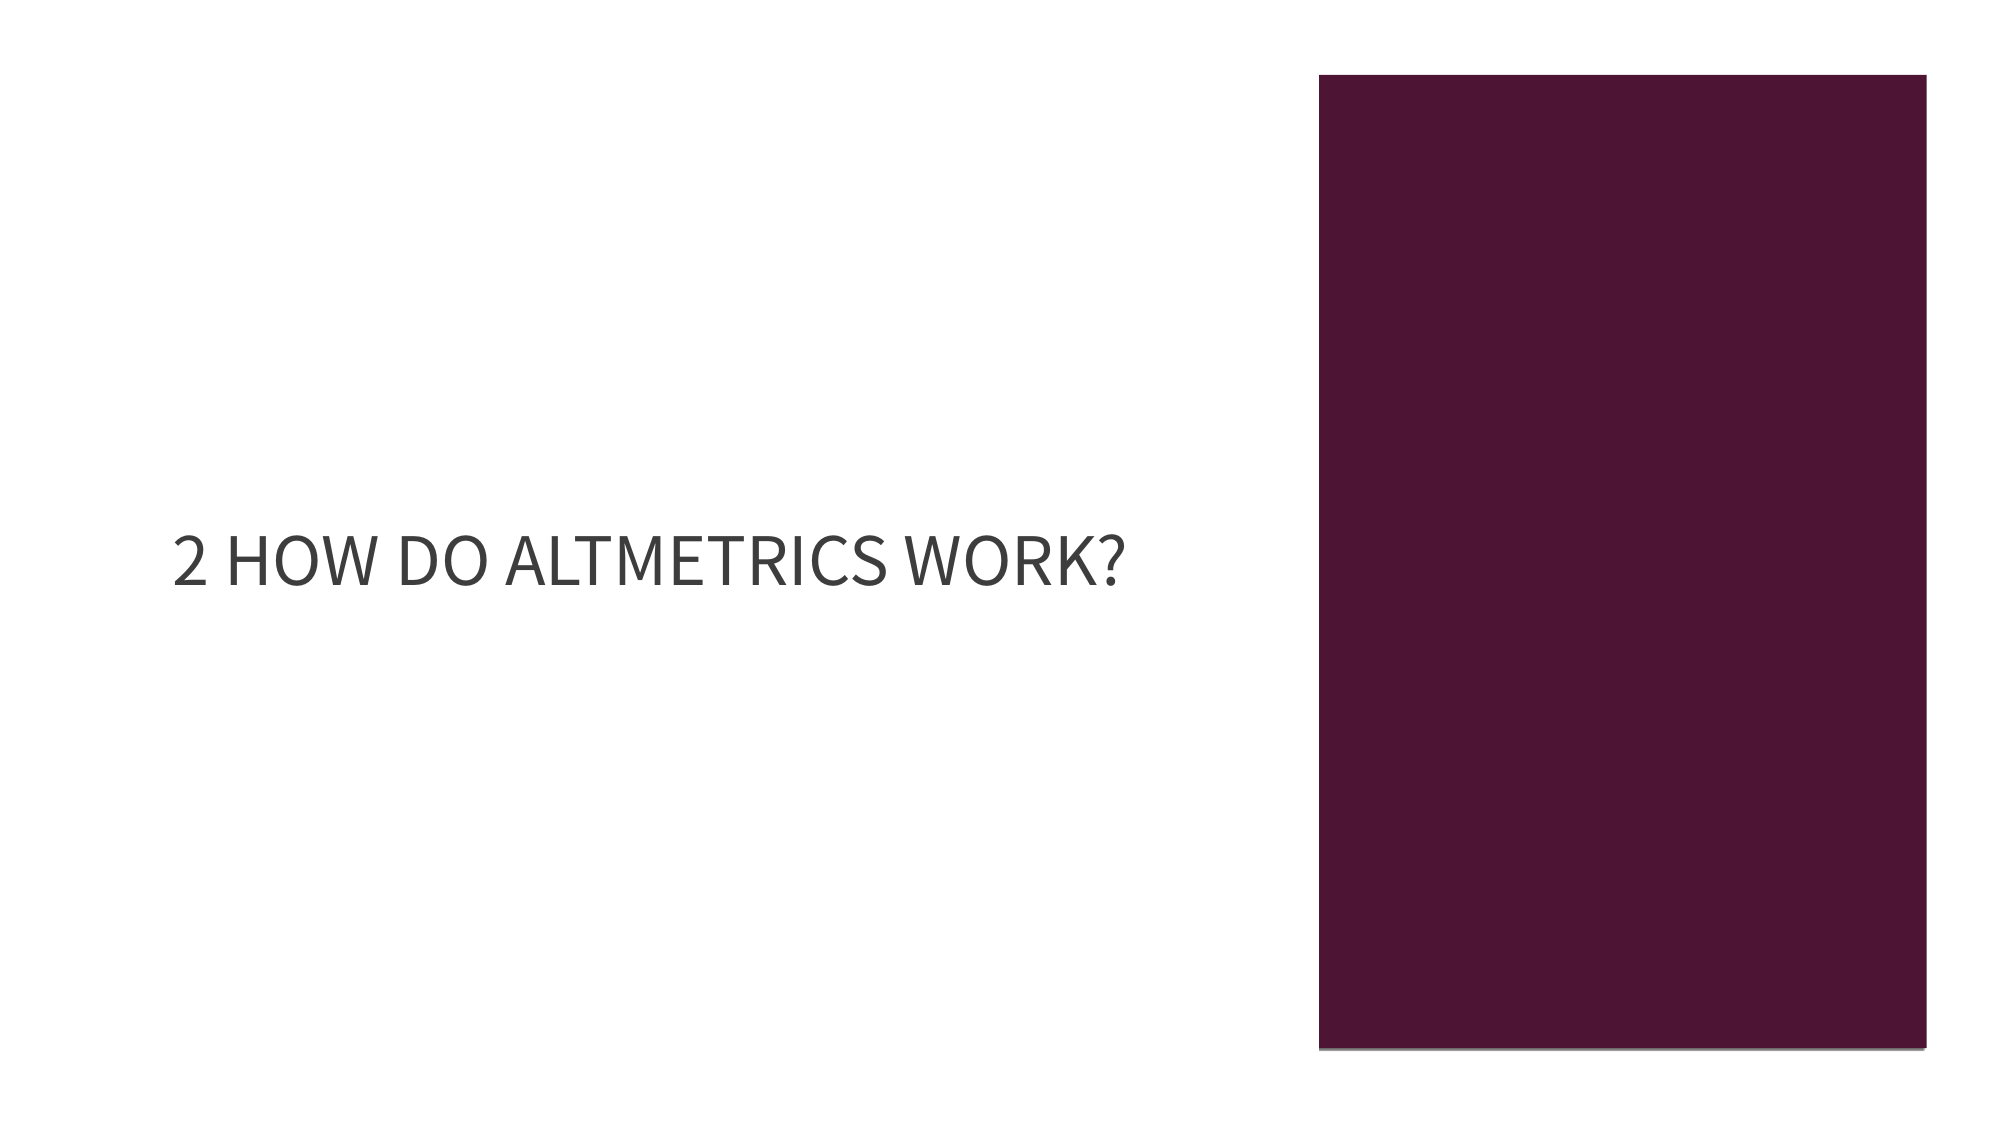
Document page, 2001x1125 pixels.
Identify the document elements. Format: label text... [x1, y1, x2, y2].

title 2 how do altmetrics work? [157, 164, 1319, 952]
text_box [0, 0, 2000, 1125]
